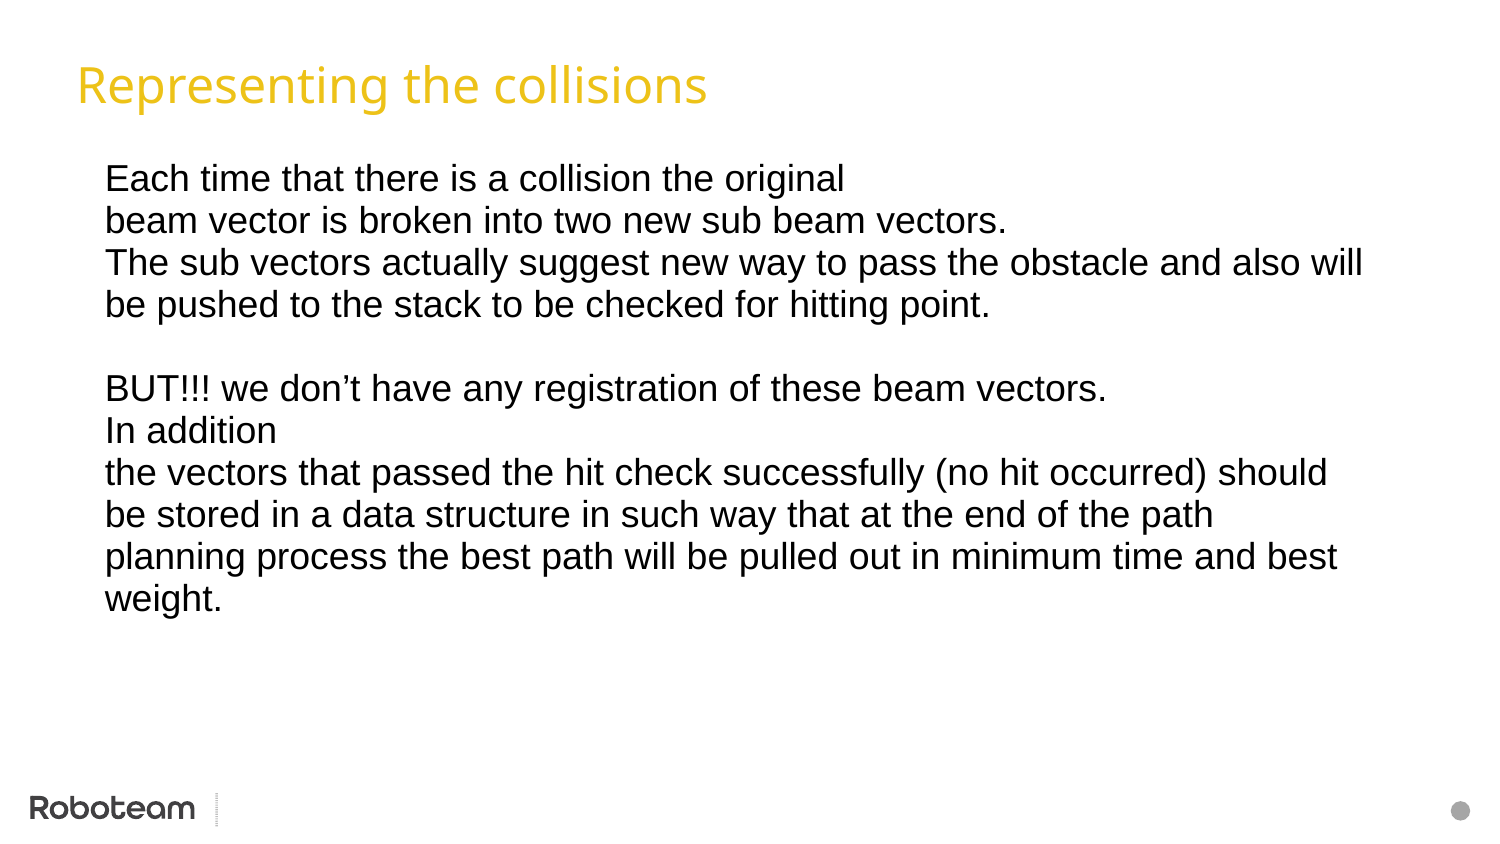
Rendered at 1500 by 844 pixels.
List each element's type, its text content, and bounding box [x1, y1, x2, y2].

text_box Each time that there is a collision the original beam vector is broken into two new sub beam vectors. The sub vectors actually suggest new way to pass the obstacle and also will be pushed to the stack to be checked for hitting point. BUT!!! we don’t have any registration of these beam vectors. In addition the vectors that passed the hit check successfully (no hit occurred) should be stored in a data structure in such way that at the end of the path planning process the best path will be pulled out in minimum time and best weight. [90, 150, 1381, 705]
title Representing the collisions [61, 45, 1412, 127]
